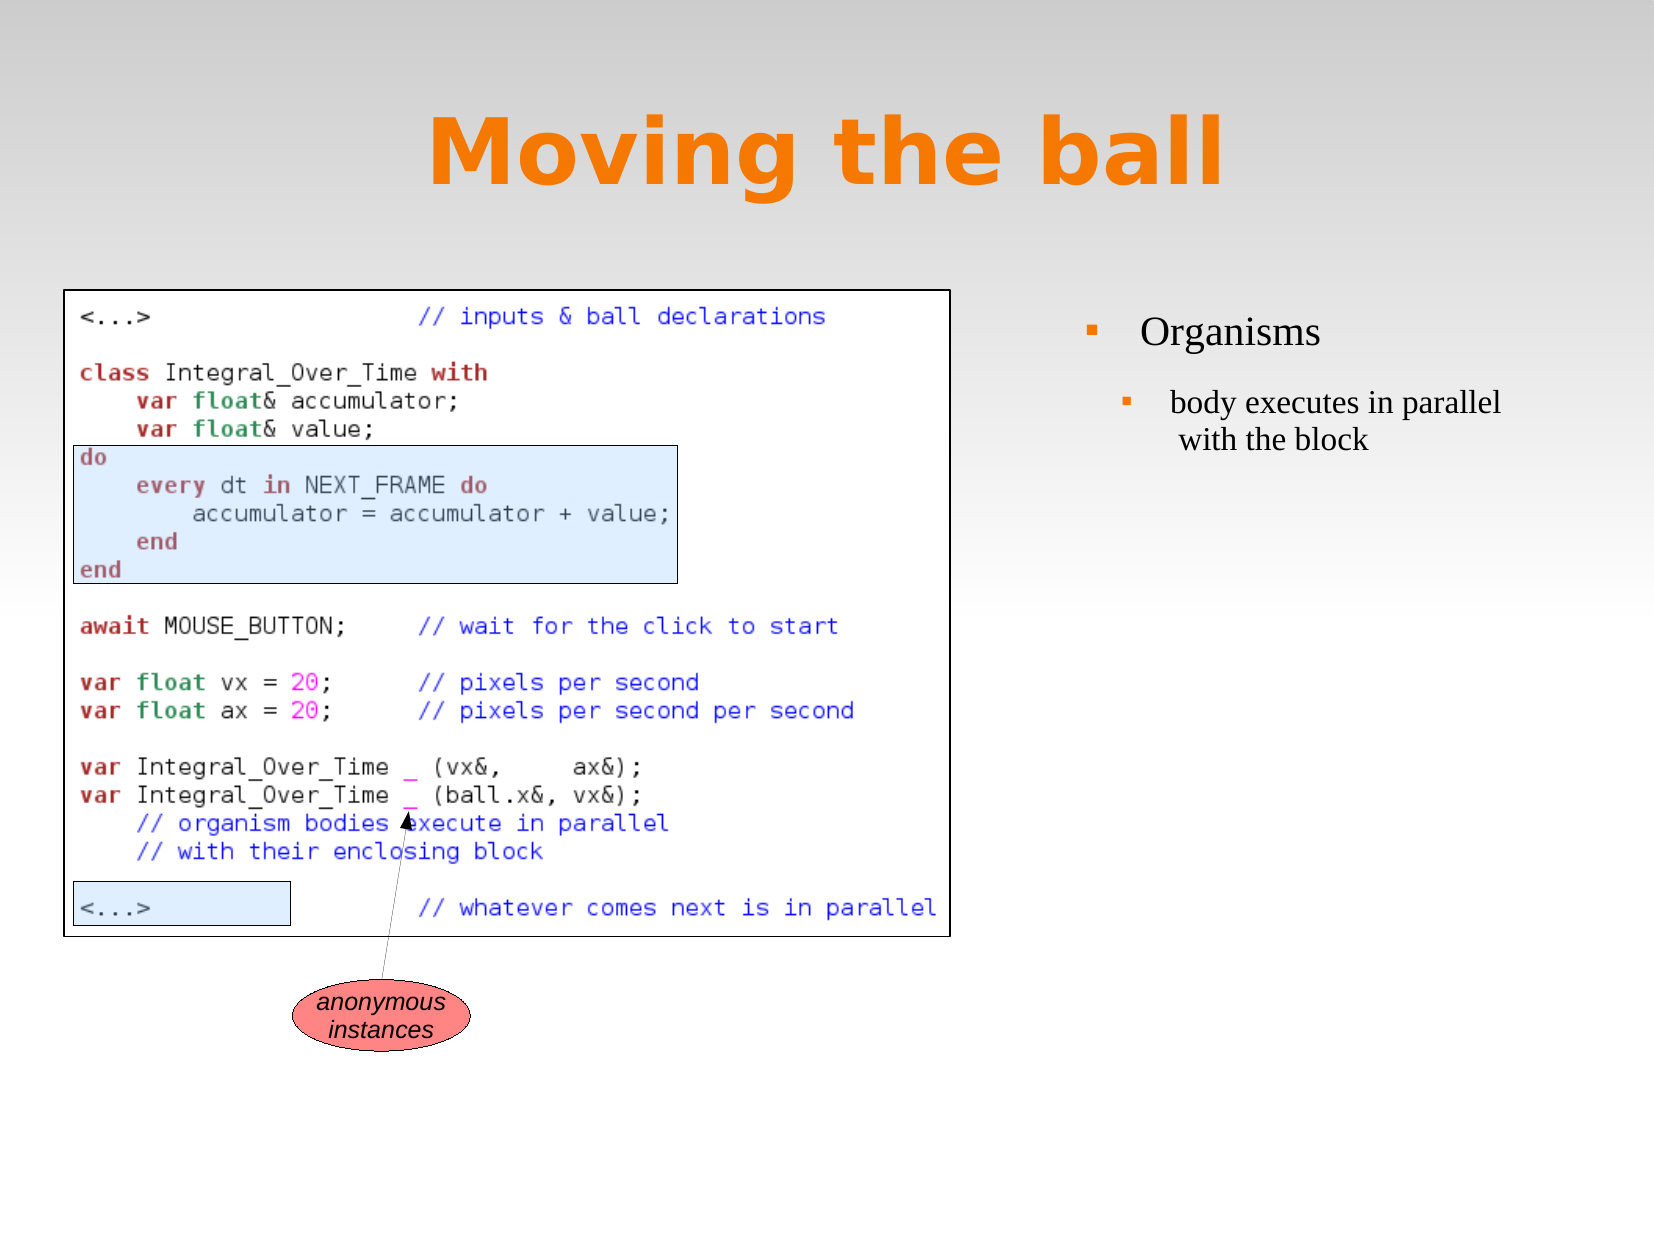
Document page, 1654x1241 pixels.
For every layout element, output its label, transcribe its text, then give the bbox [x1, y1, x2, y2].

text_box [73, 445, 678, 584]
text_box [73, 881, 291, 926]
title Moving the ball [82, 49, 1571, 257]
text_box anonymous instances [292, 979, 471, 1052]
list Organisms body executes in parallel with the block [998, 308, 1651, 717]
picture [64, 290, 950, 936]
